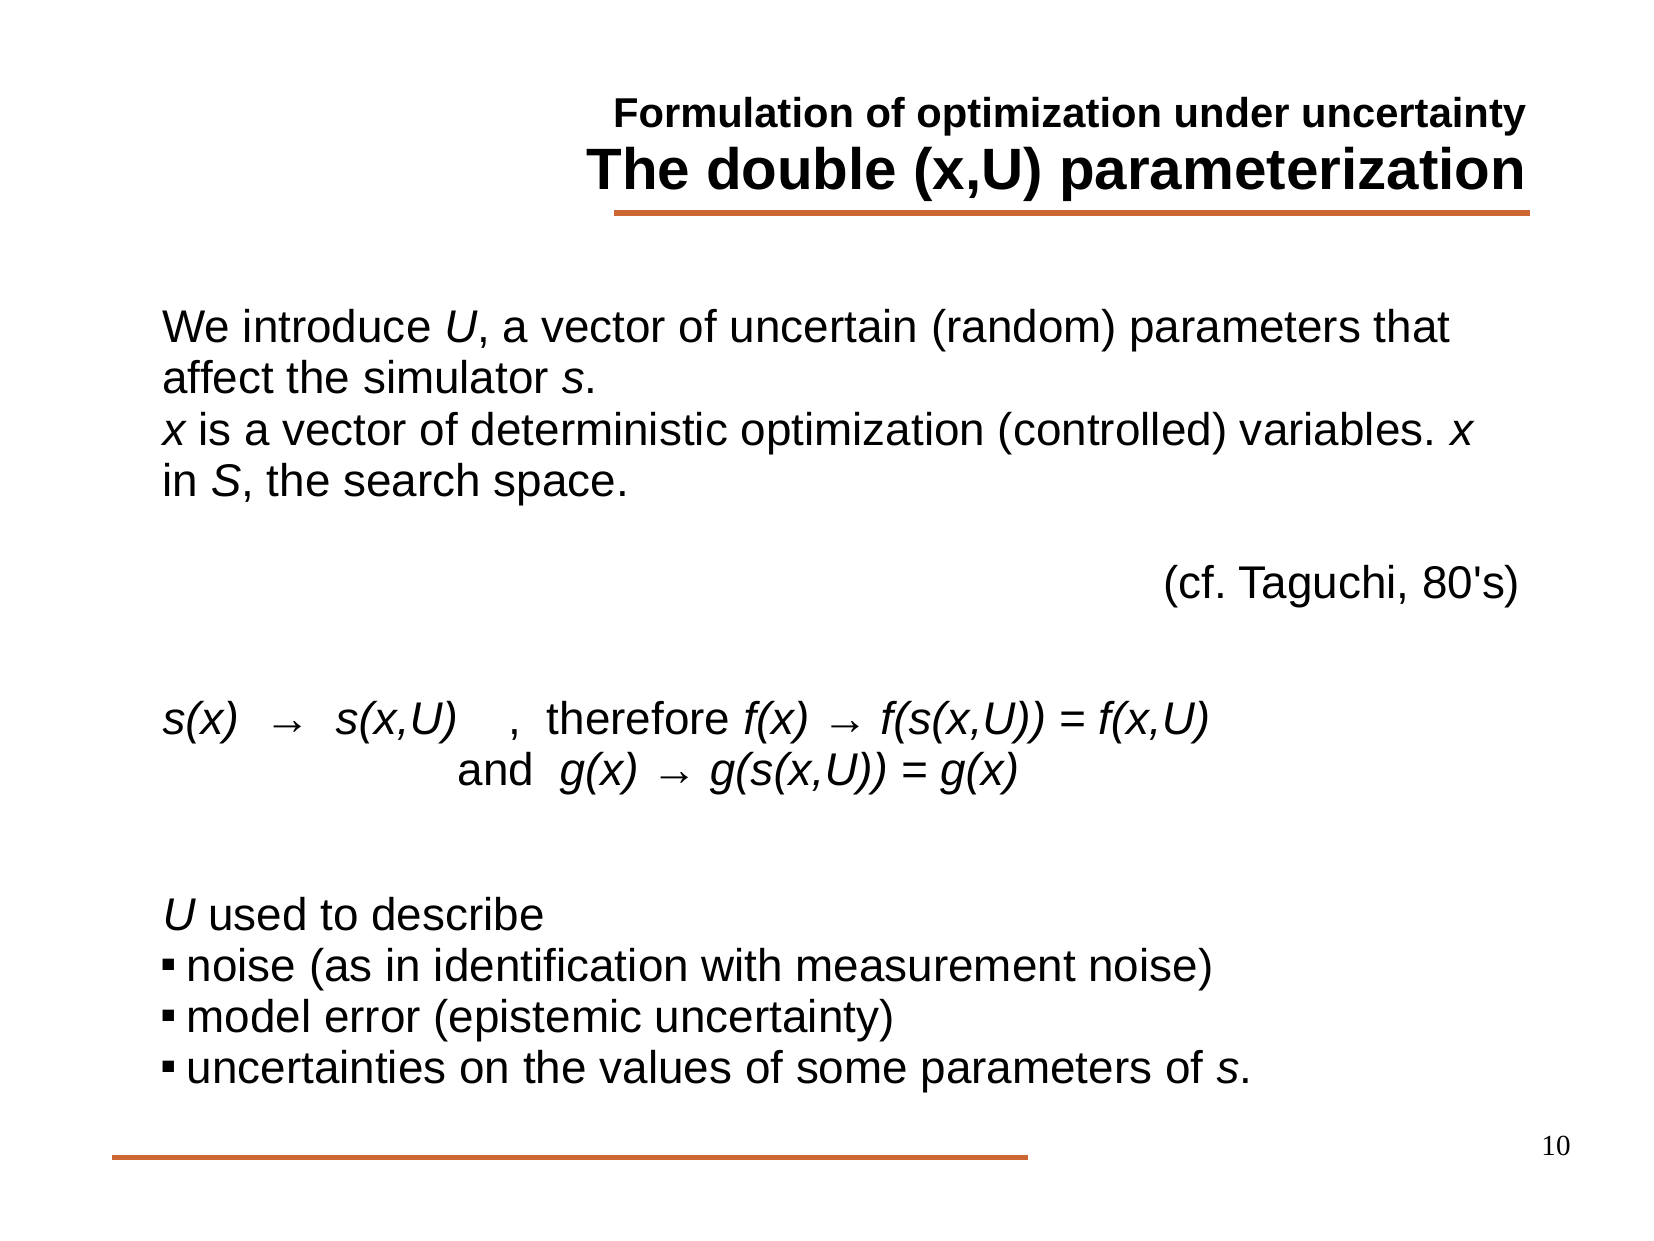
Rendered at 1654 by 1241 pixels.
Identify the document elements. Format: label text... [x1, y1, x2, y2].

text_box Formulation of optimization under uncertainty The double (x,U) parameterization [561, 82, 1542, 284]
text_box We introduce U, a vector of uncertain (random) parameters that affect the simulator s. x is a vector of deterministic optimization (controlled) variables. x in S, the search space. (cf. Taguchi, 80's) s(x) → s(x,U) , therefore f(x) → f(s(x,U)) = f(x,U) and g(x) → g(s(x,U)) = g(x) U used to describe noise (as in identification with measurement noise) model error (epistemic uncertainty) uncertainties on the values of some parameters of s. [147, 293, 1536, 1101]
